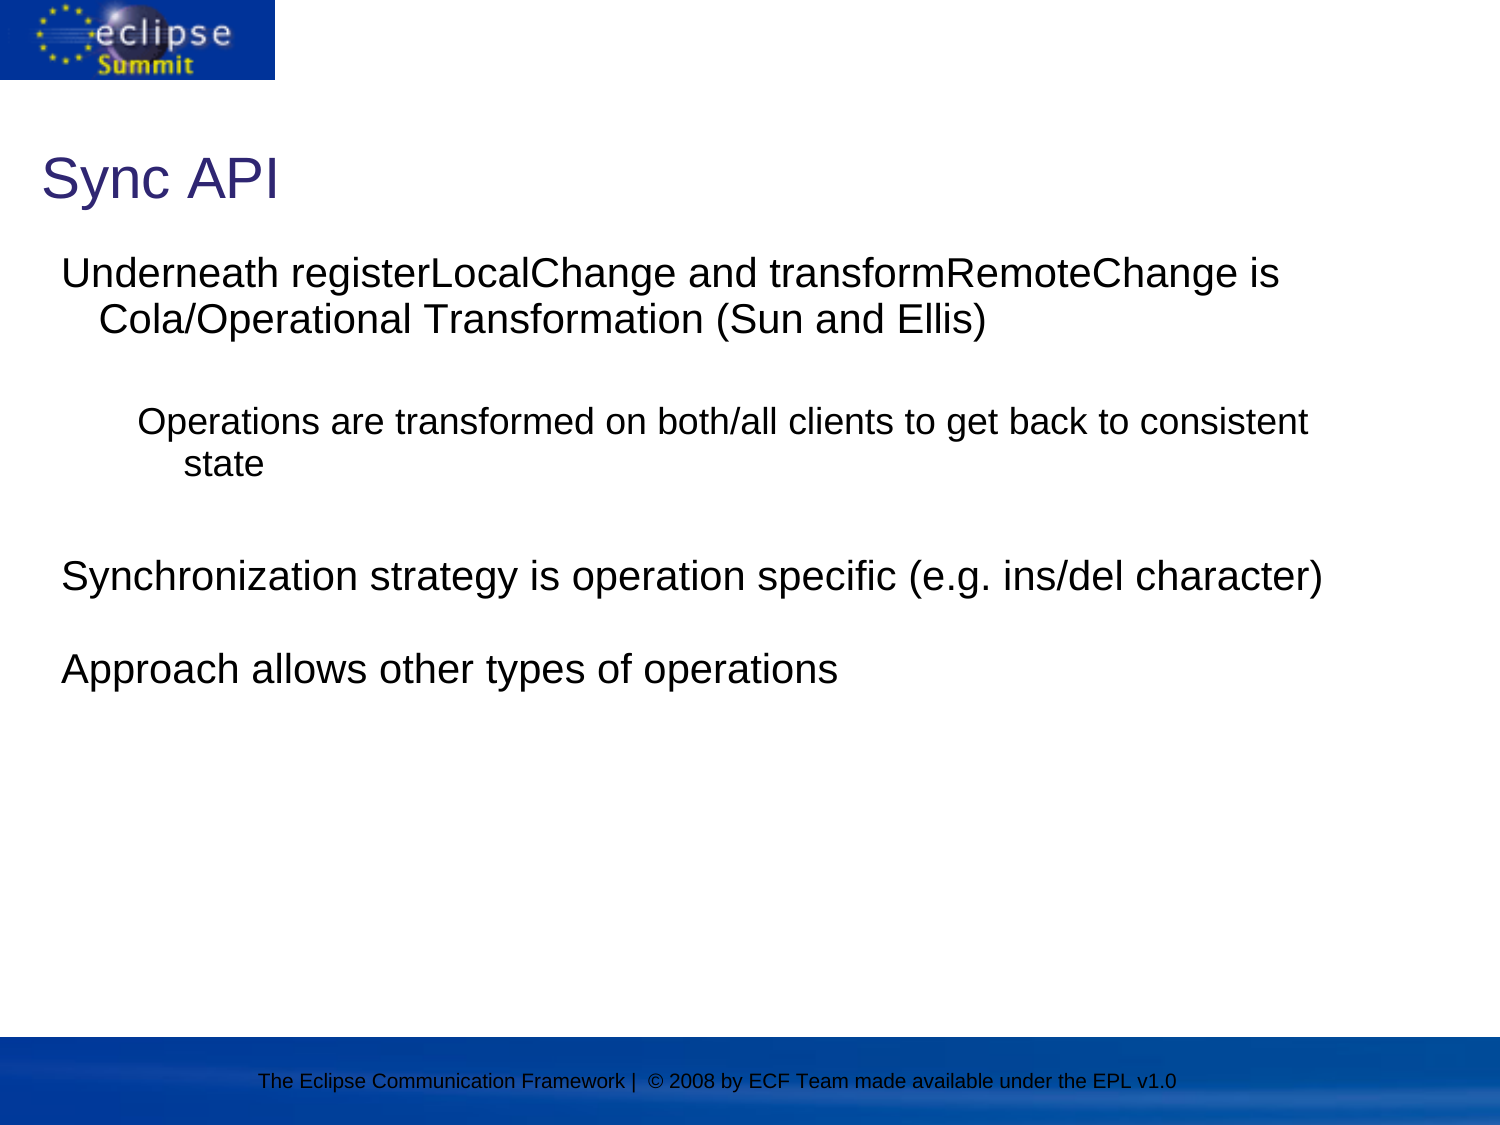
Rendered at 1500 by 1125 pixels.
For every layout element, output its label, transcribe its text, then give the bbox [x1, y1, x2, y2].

list Underneath registerLocalChange and transformRemoteChange is Cola/Operational Transformation (Sun and Ellis) Operations are transformed on both/all clients to get back to consistent state Synchronization strategy is operation specific (e.g. ins/del character) Approach allows other types of operations [60, 249, 1378, 998]
picture [0, 1037, 1500, 1125]
picture [0, 0, 275, 80]
title Sync API [25, 150, 1378, 218]
